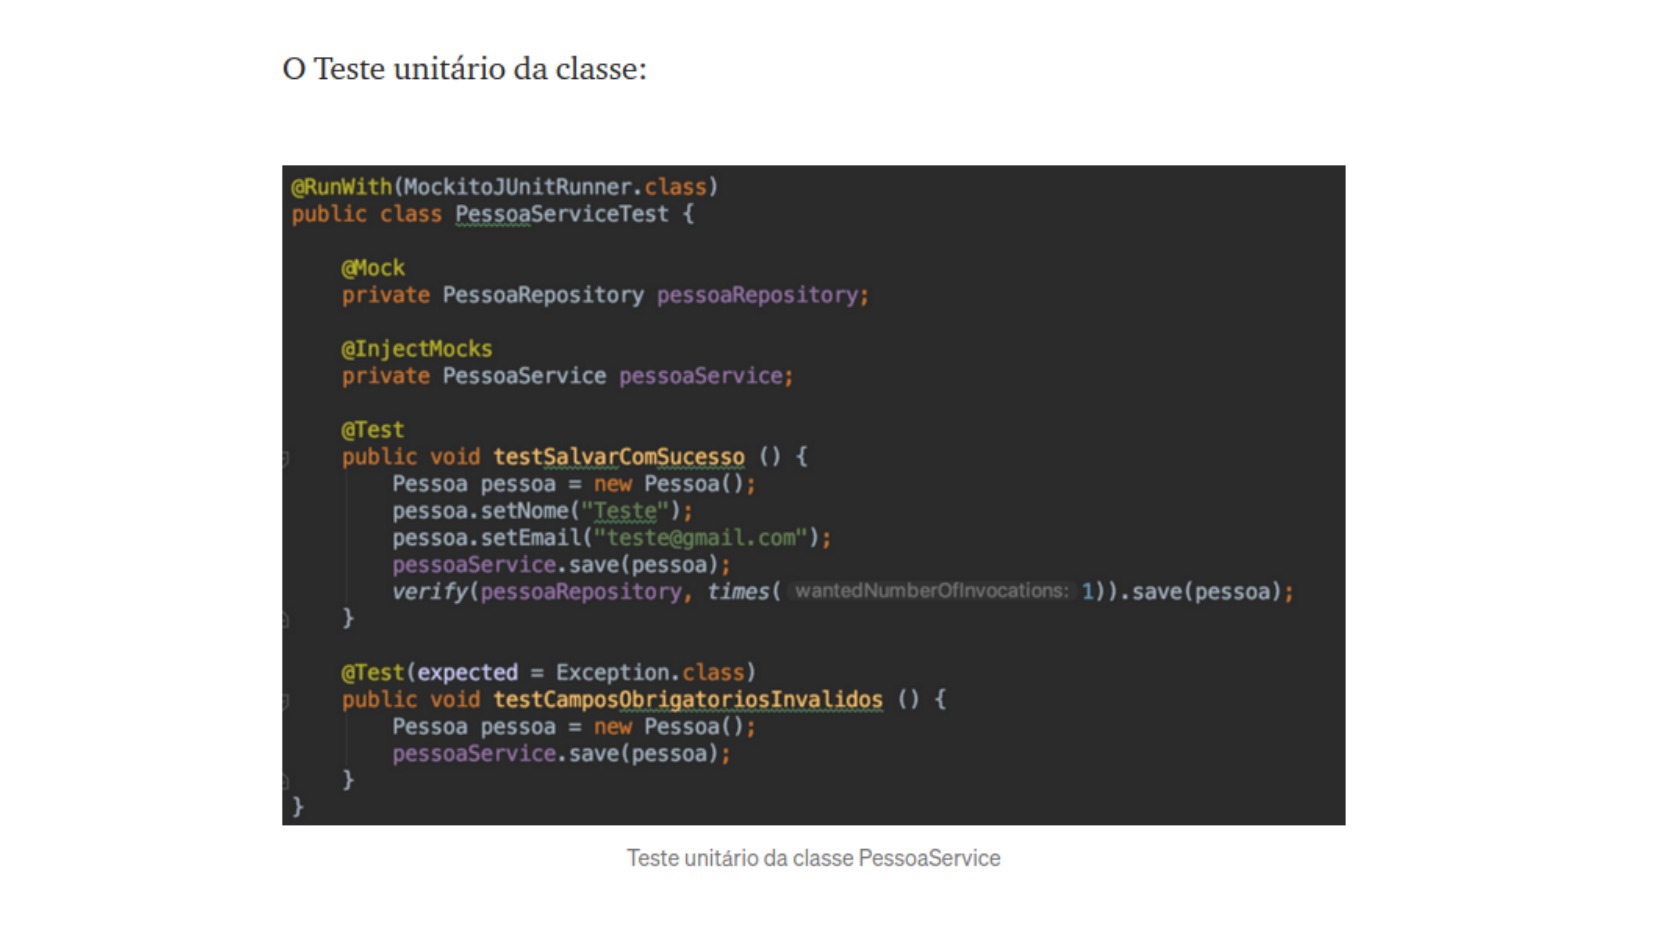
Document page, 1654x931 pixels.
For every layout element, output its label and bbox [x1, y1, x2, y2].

picture [270, 42, 1396, 896]
